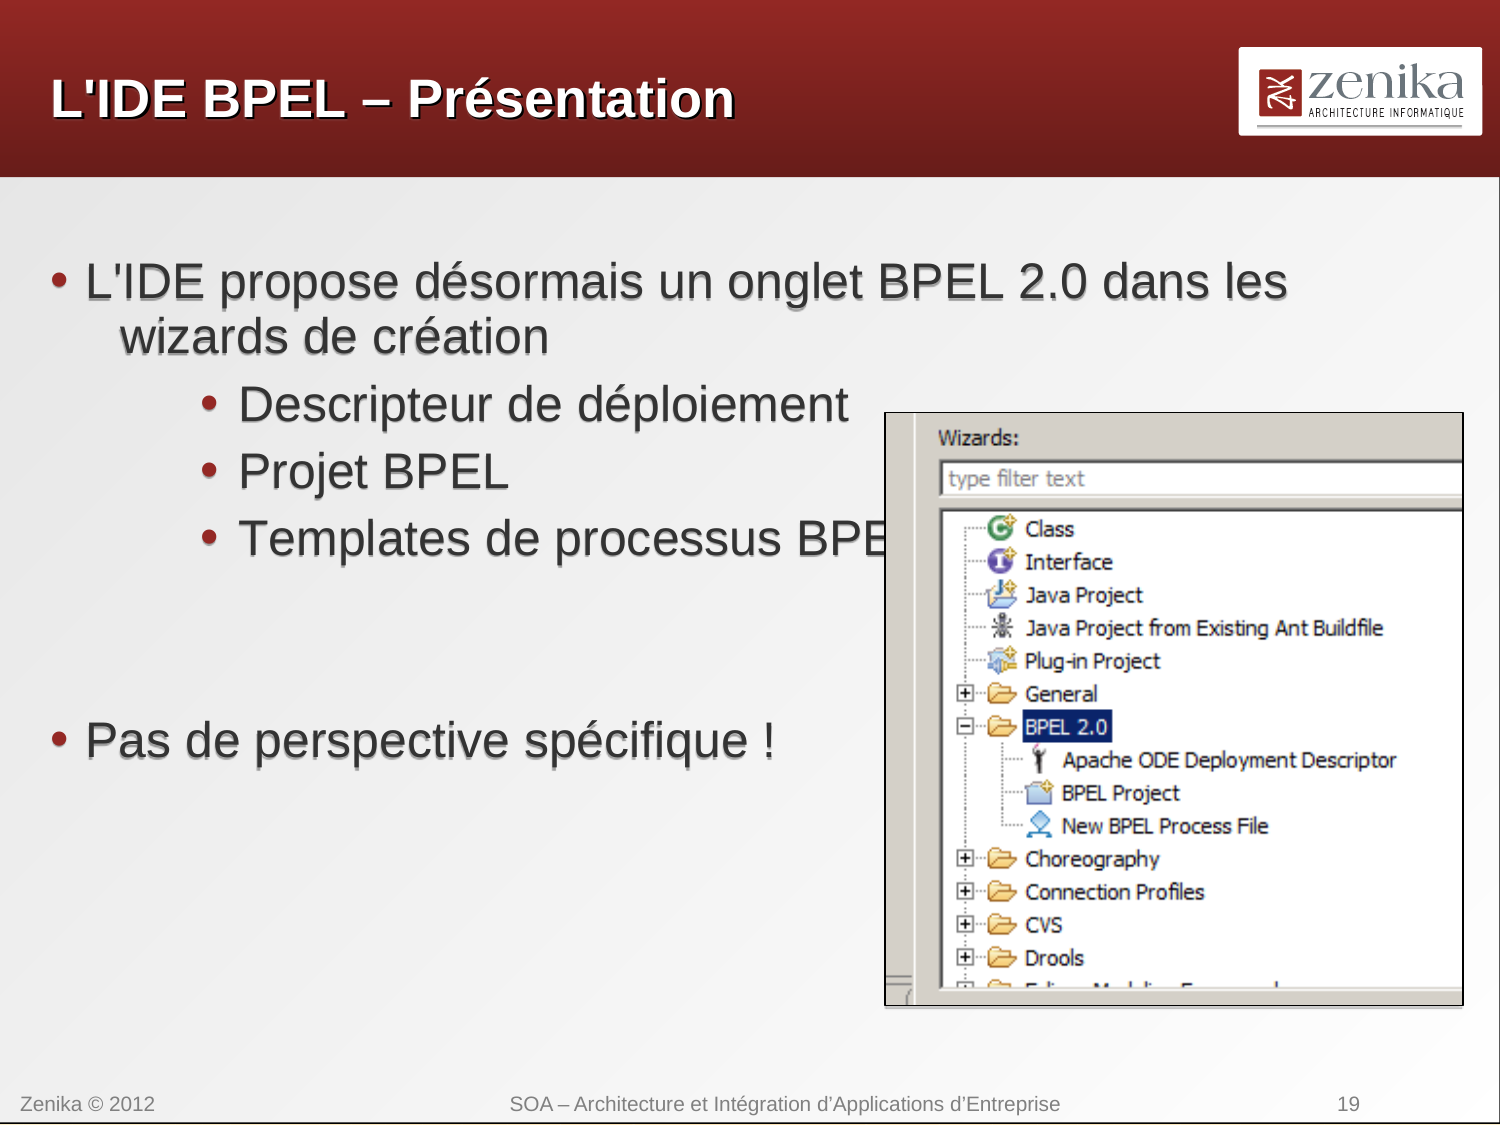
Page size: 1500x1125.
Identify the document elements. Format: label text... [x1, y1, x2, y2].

title L'IDE BPEL – Présentation [50, 22, 1206, 172]
subtitle L'IDE propose désormais un onglet BPEL 2.0 dans les wizards de création Descripteur de déploiement Projet BPEL Templates de processus BPEL Pas de perspective spécifique ! [50, 249, 1435, 1064]
picture [885, 413, 1463, 1005]
